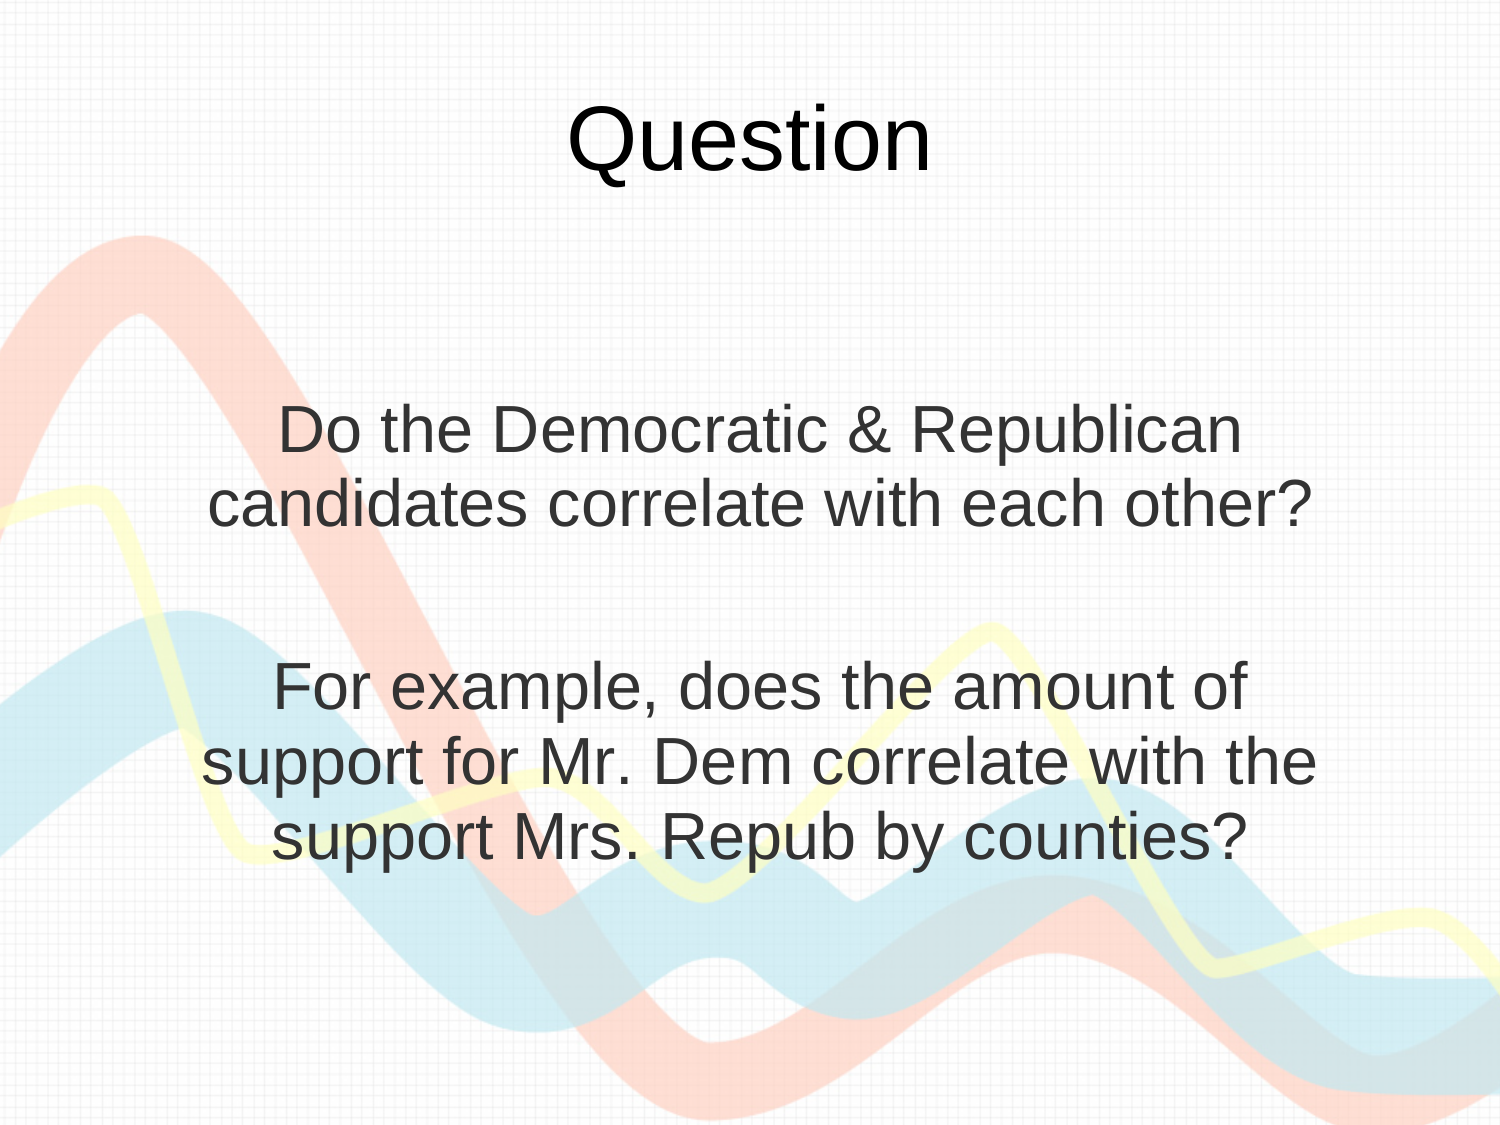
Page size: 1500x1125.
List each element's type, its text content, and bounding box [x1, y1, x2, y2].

title Question [75, 45, 1426, 233]
list Do the Democratic & Republican candidates correlate with each other? For example, does the amount of support for Mr. Dem correlate with the support Mrs. Repub by counties? [29, 383, 1380, 991]
